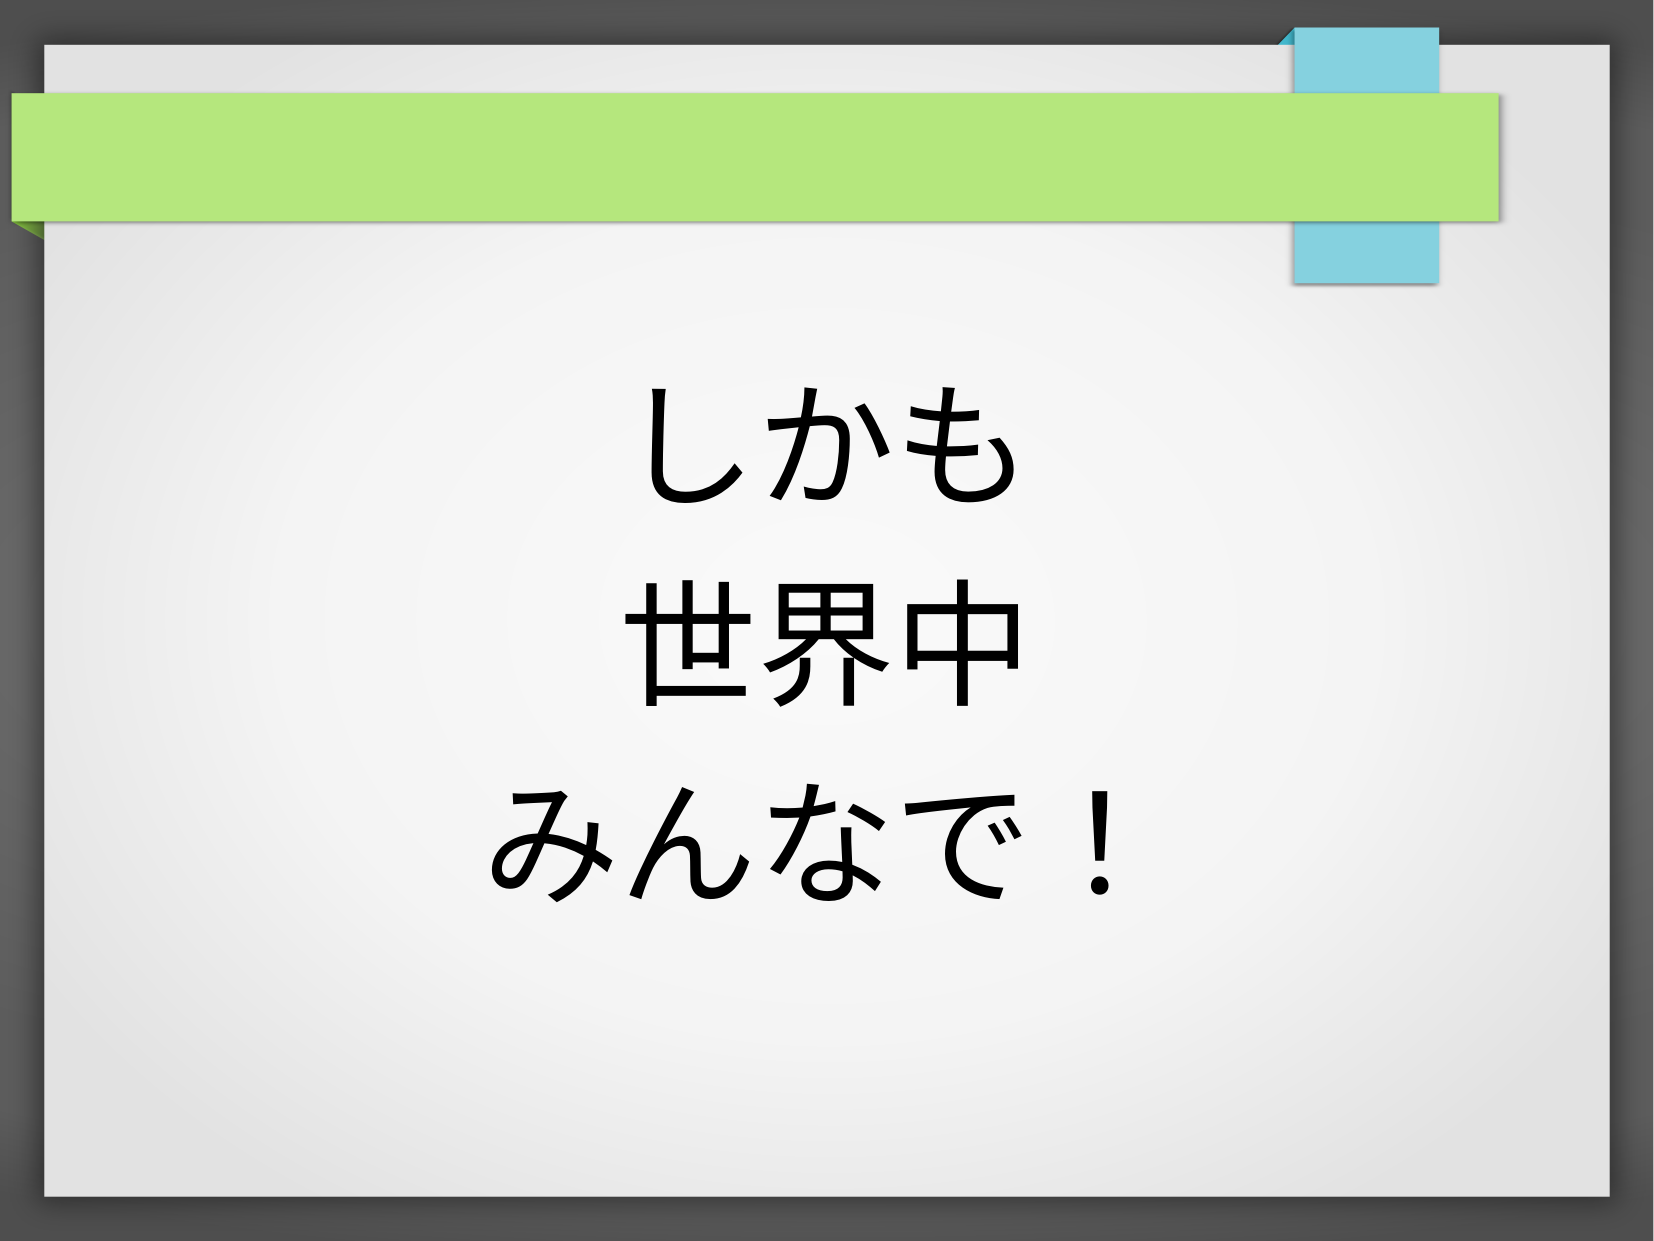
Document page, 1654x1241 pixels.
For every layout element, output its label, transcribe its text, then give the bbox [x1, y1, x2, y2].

picture [0, 0, 1654, 1241]
subtitle しかも 世界中 みんなで！ [81, 125, 1570, 1146]
